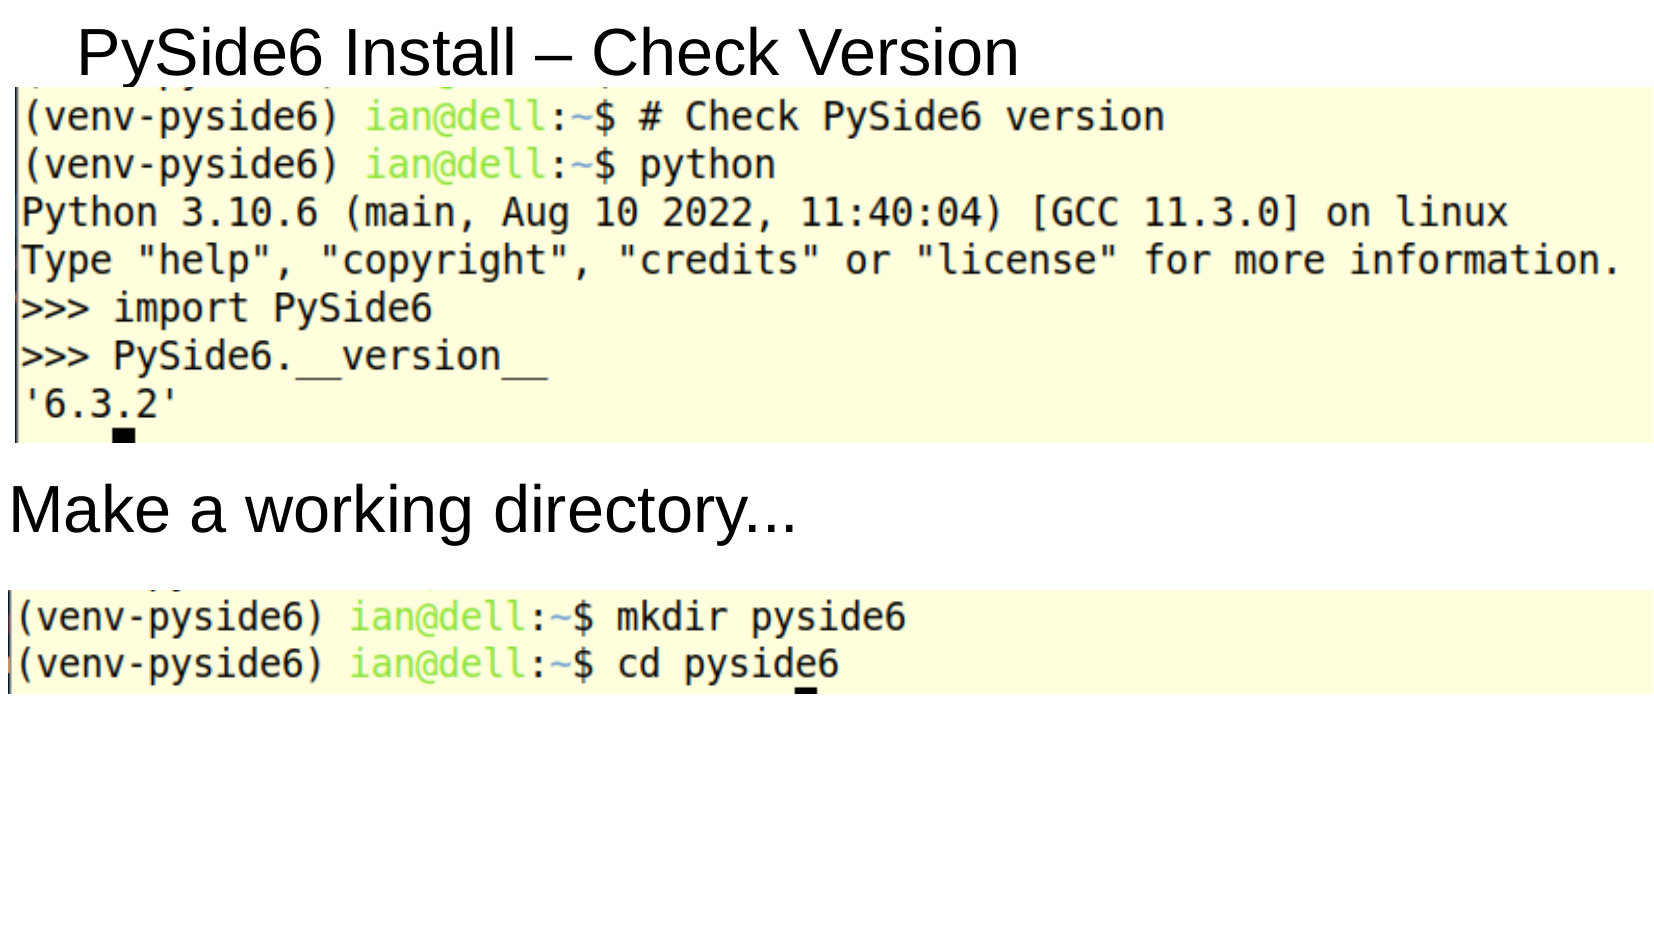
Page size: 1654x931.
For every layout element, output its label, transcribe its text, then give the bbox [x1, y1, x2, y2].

picture [15, 87, 1654, 443]
text_box Make a working directory... [8, 472, 1556, 575]
picture [8, 590, 1654, 694]
subtitle PySide6 Install – Check Version [76, 14, 1625, 87]
